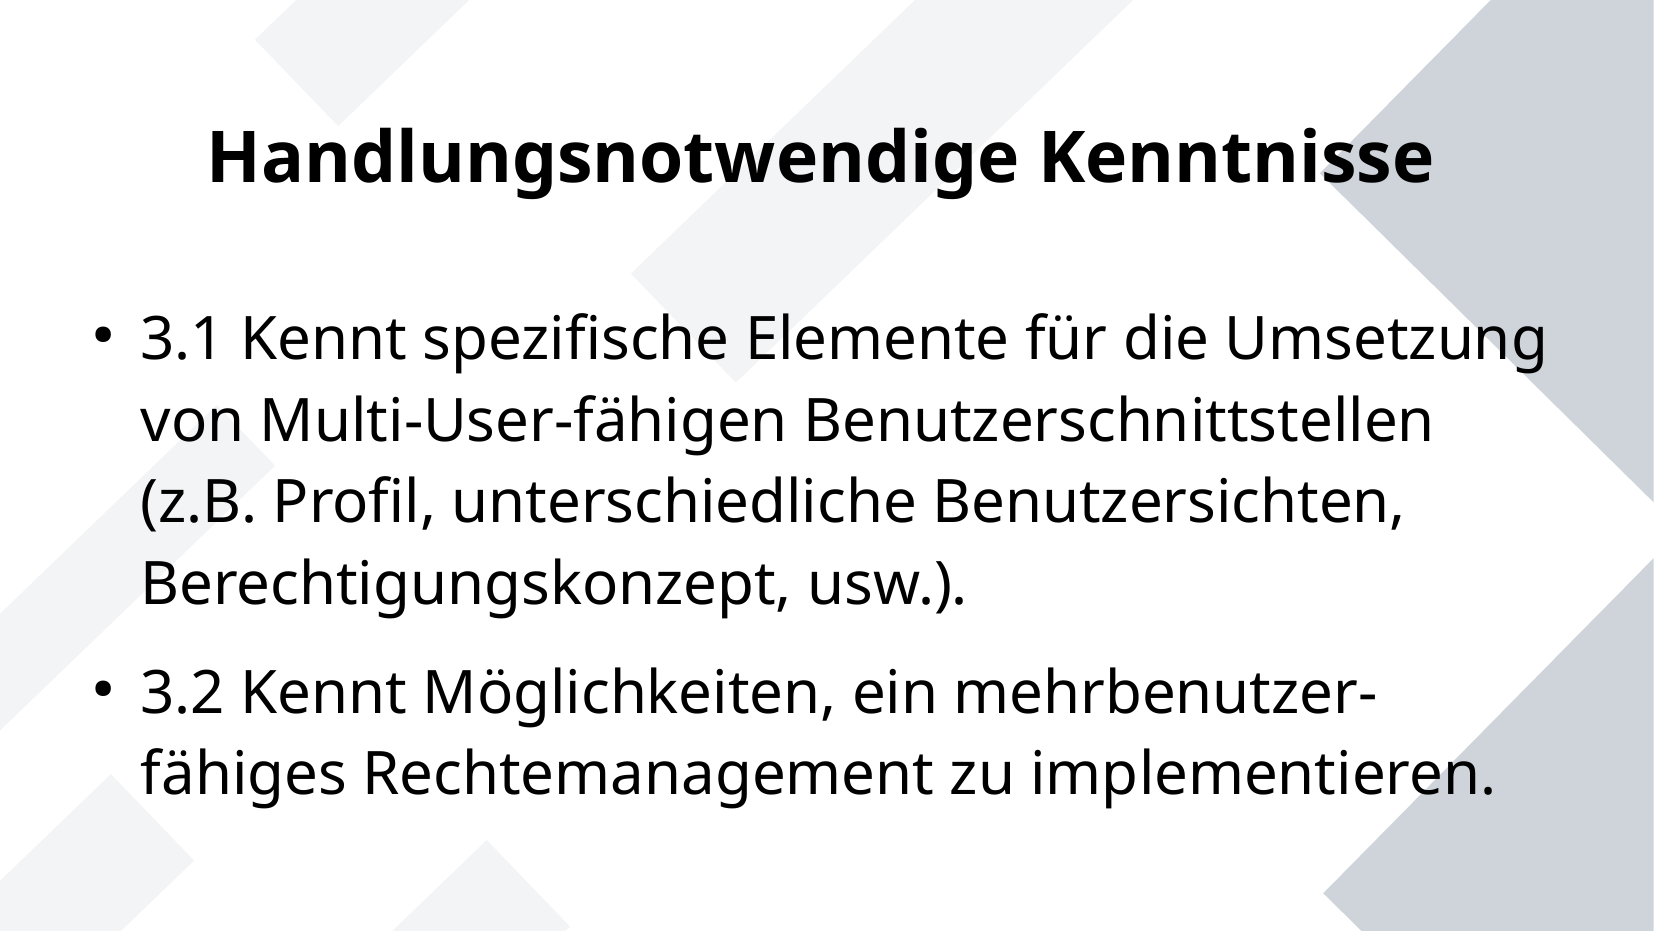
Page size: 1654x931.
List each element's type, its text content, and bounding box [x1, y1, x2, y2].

title Handlungsnotwendige Kenntnisse [76, 76, 1565, 233]
list 3.1 Kennt spezifische Elemente für die Umsetzung von Multi-User-fähigen Benutzerschnittstellen (z.B. Profil, unterschiedliche Benutzersichten, Berechtigungskonzept, usw.). 3.2 Kennt Möglichkeiten, ein mehrbenutzer-fähiges Rechtemanagement zu implementieren. [76, 295, 1565, 835]
